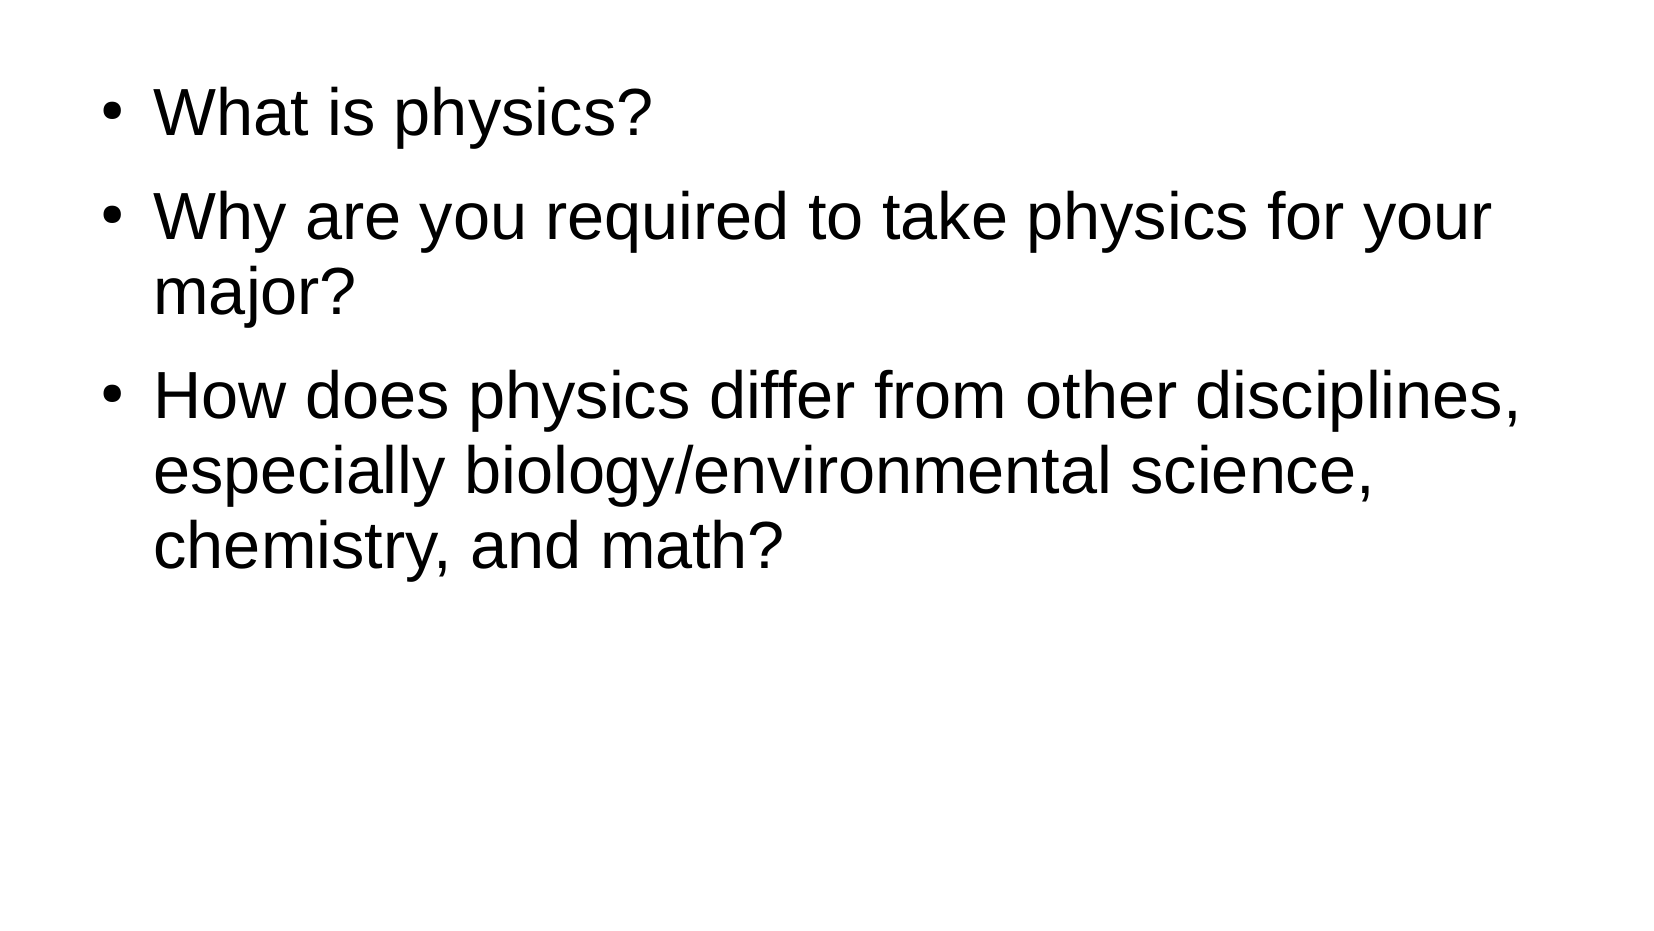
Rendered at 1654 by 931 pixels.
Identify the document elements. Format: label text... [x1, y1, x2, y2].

list What is physics? Why are you required to take physics for your major? How does physics differ from other disciplines, especially biology/environmental science, chemistry, and math? [82, 75, 1571, 841]
